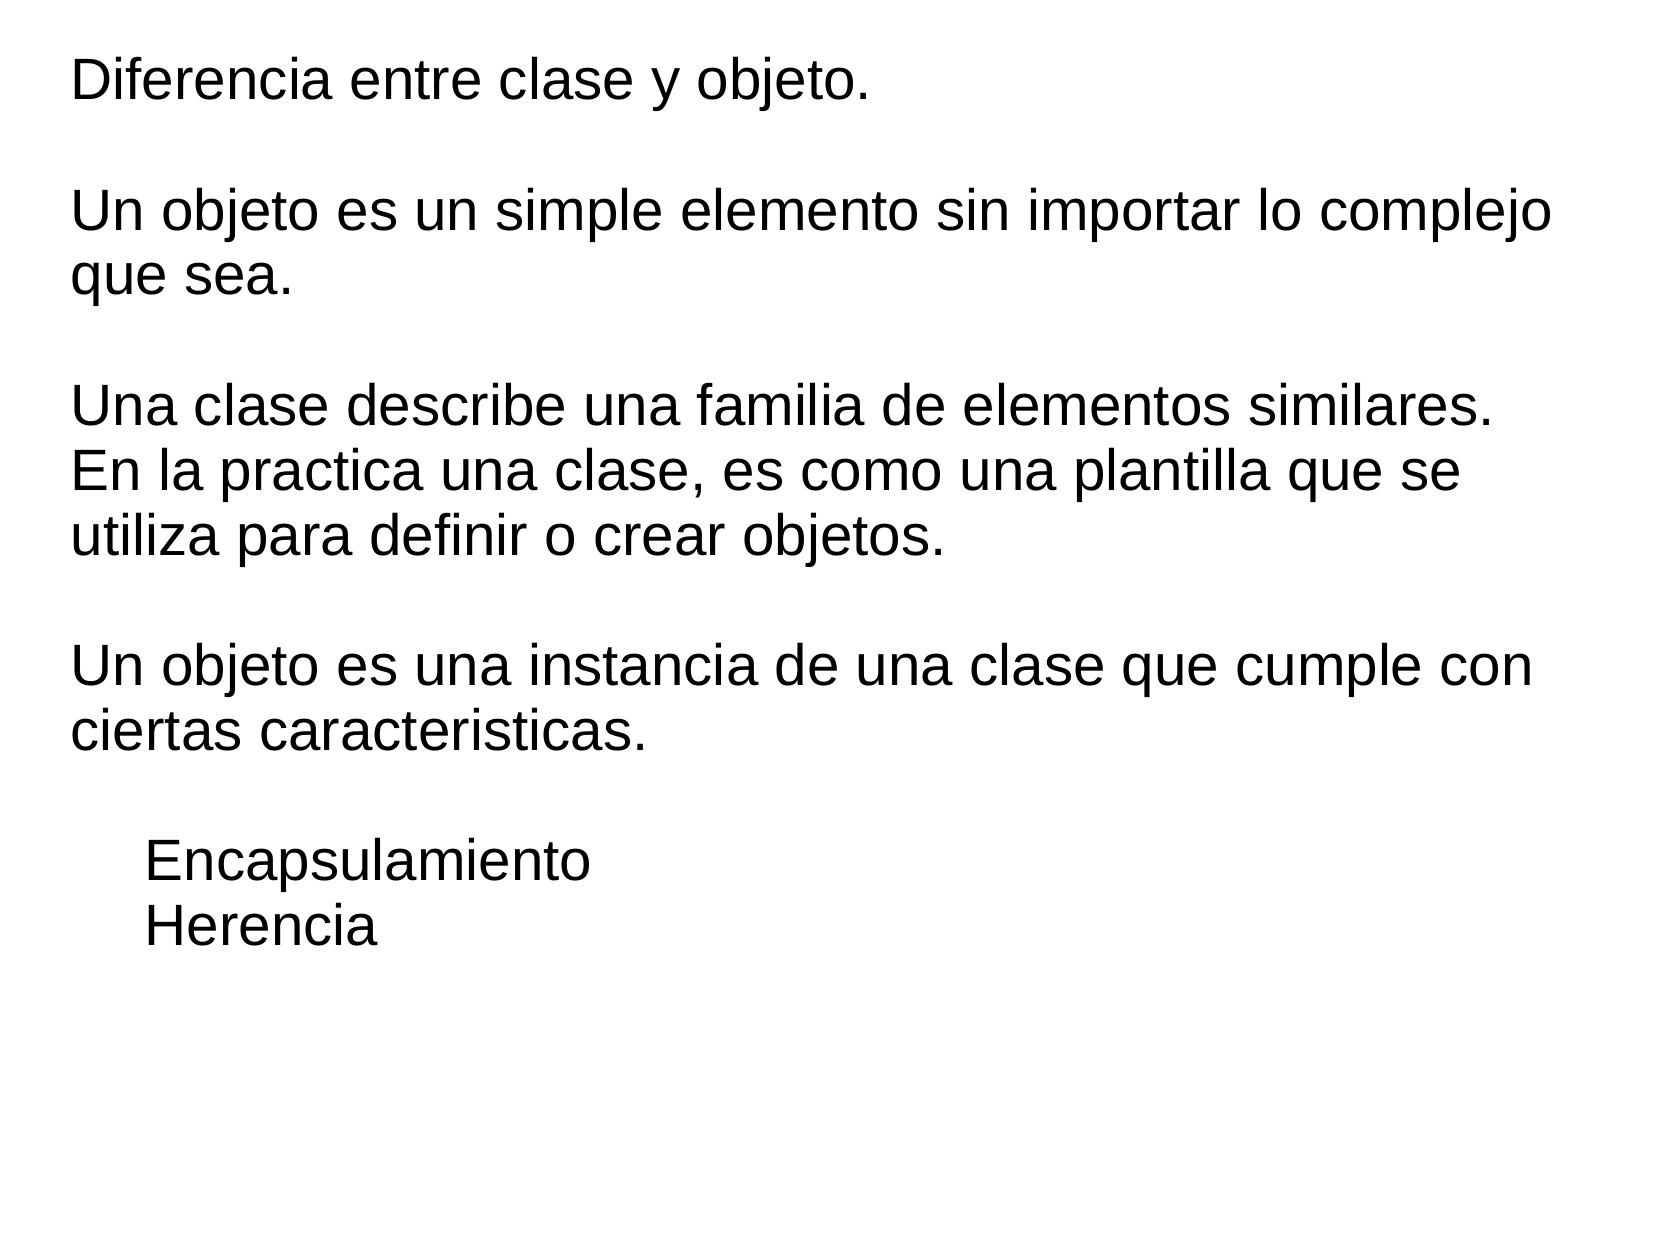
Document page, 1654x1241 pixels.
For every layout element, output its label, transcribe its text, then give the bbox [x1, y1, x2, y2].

title Diferencia entre clase y objeto. Un objeto es un simple elemento sin importar lo complejo que sea. Una clase describe una familia de elementos similares. En la practica una clase, es como una plantilla que se utiliza para definir o crear objetos. Un objeto es una instancia de una clase que cumple con ciertas caracteristicas. Encapsulamiento Herencia [70, 47, 1560, 958]
